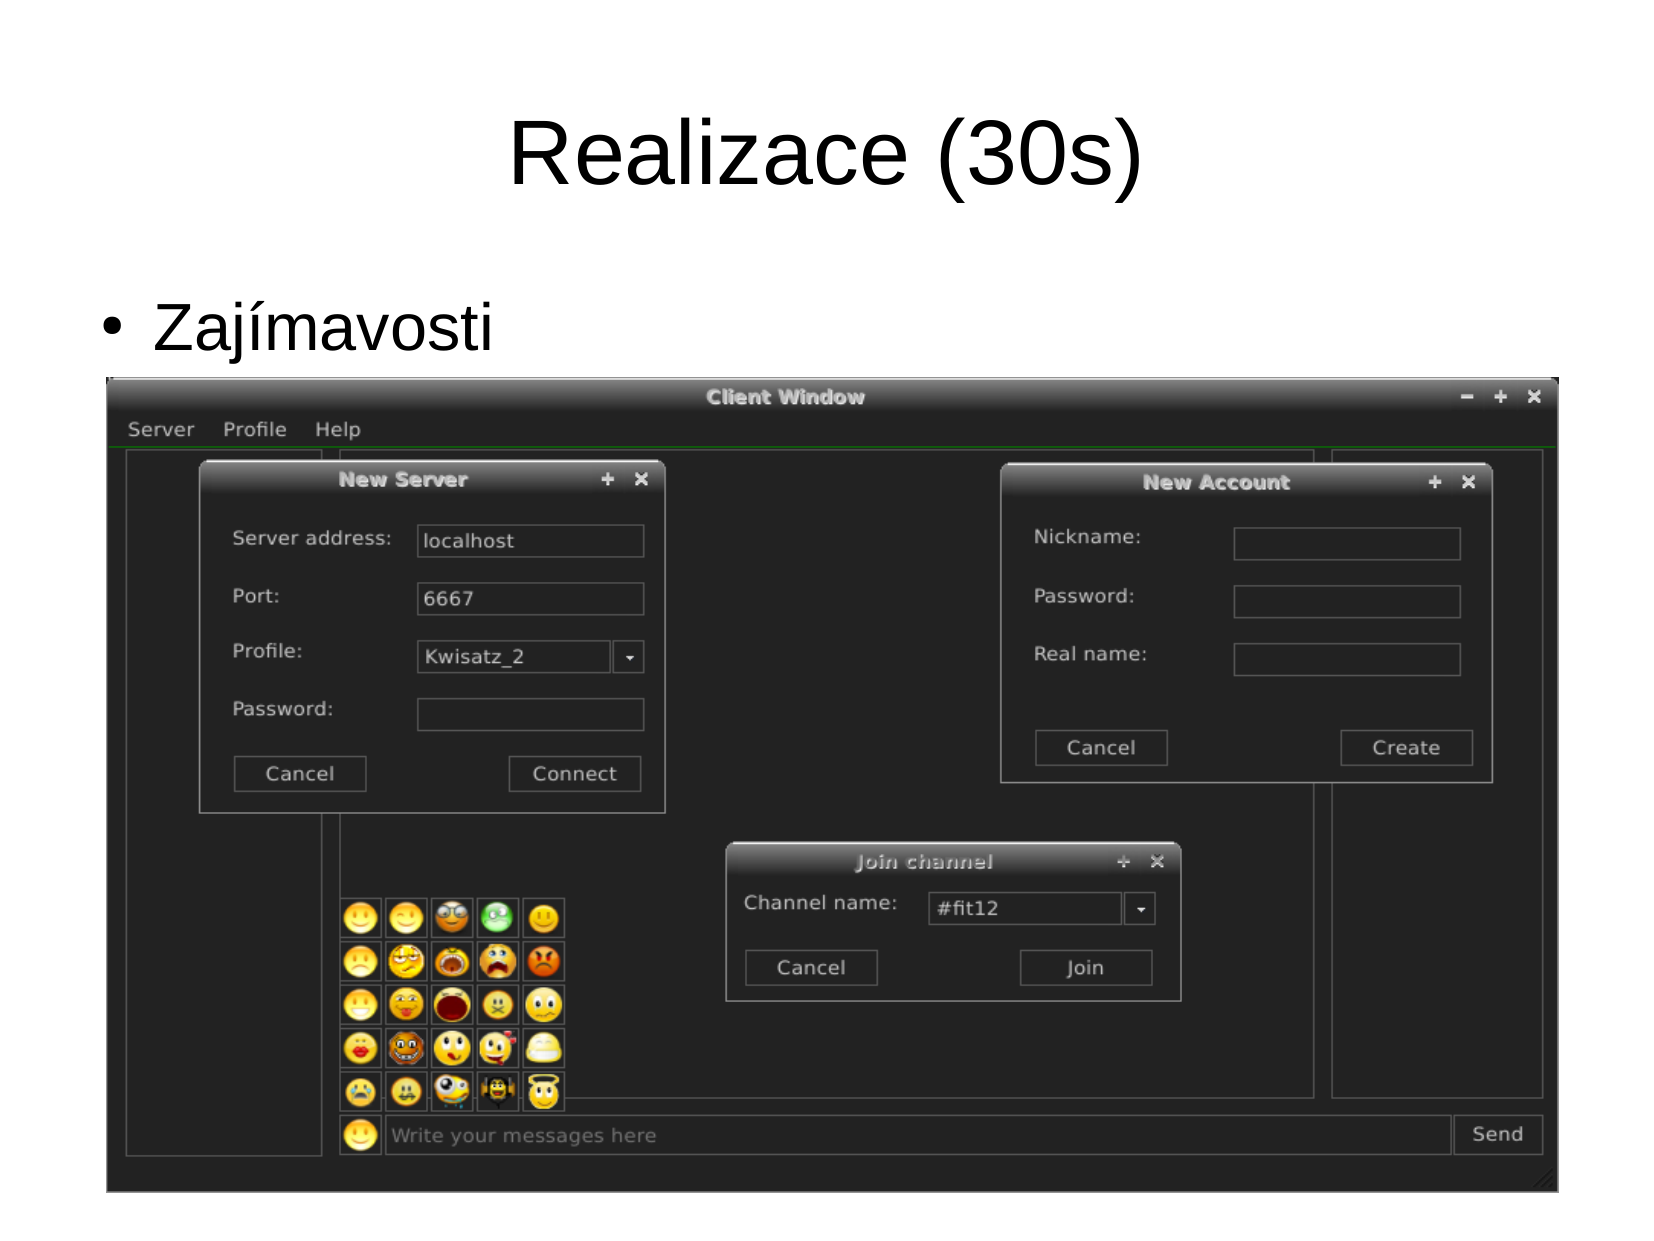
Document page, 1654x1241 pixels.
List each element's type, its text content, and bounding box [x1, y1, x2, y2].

list Zajímavosti [82, 290, 1571, 1010]
title Realizace (30s) [82, 49, 1571, 257]
picture [106, 377, 1559, 1193]
